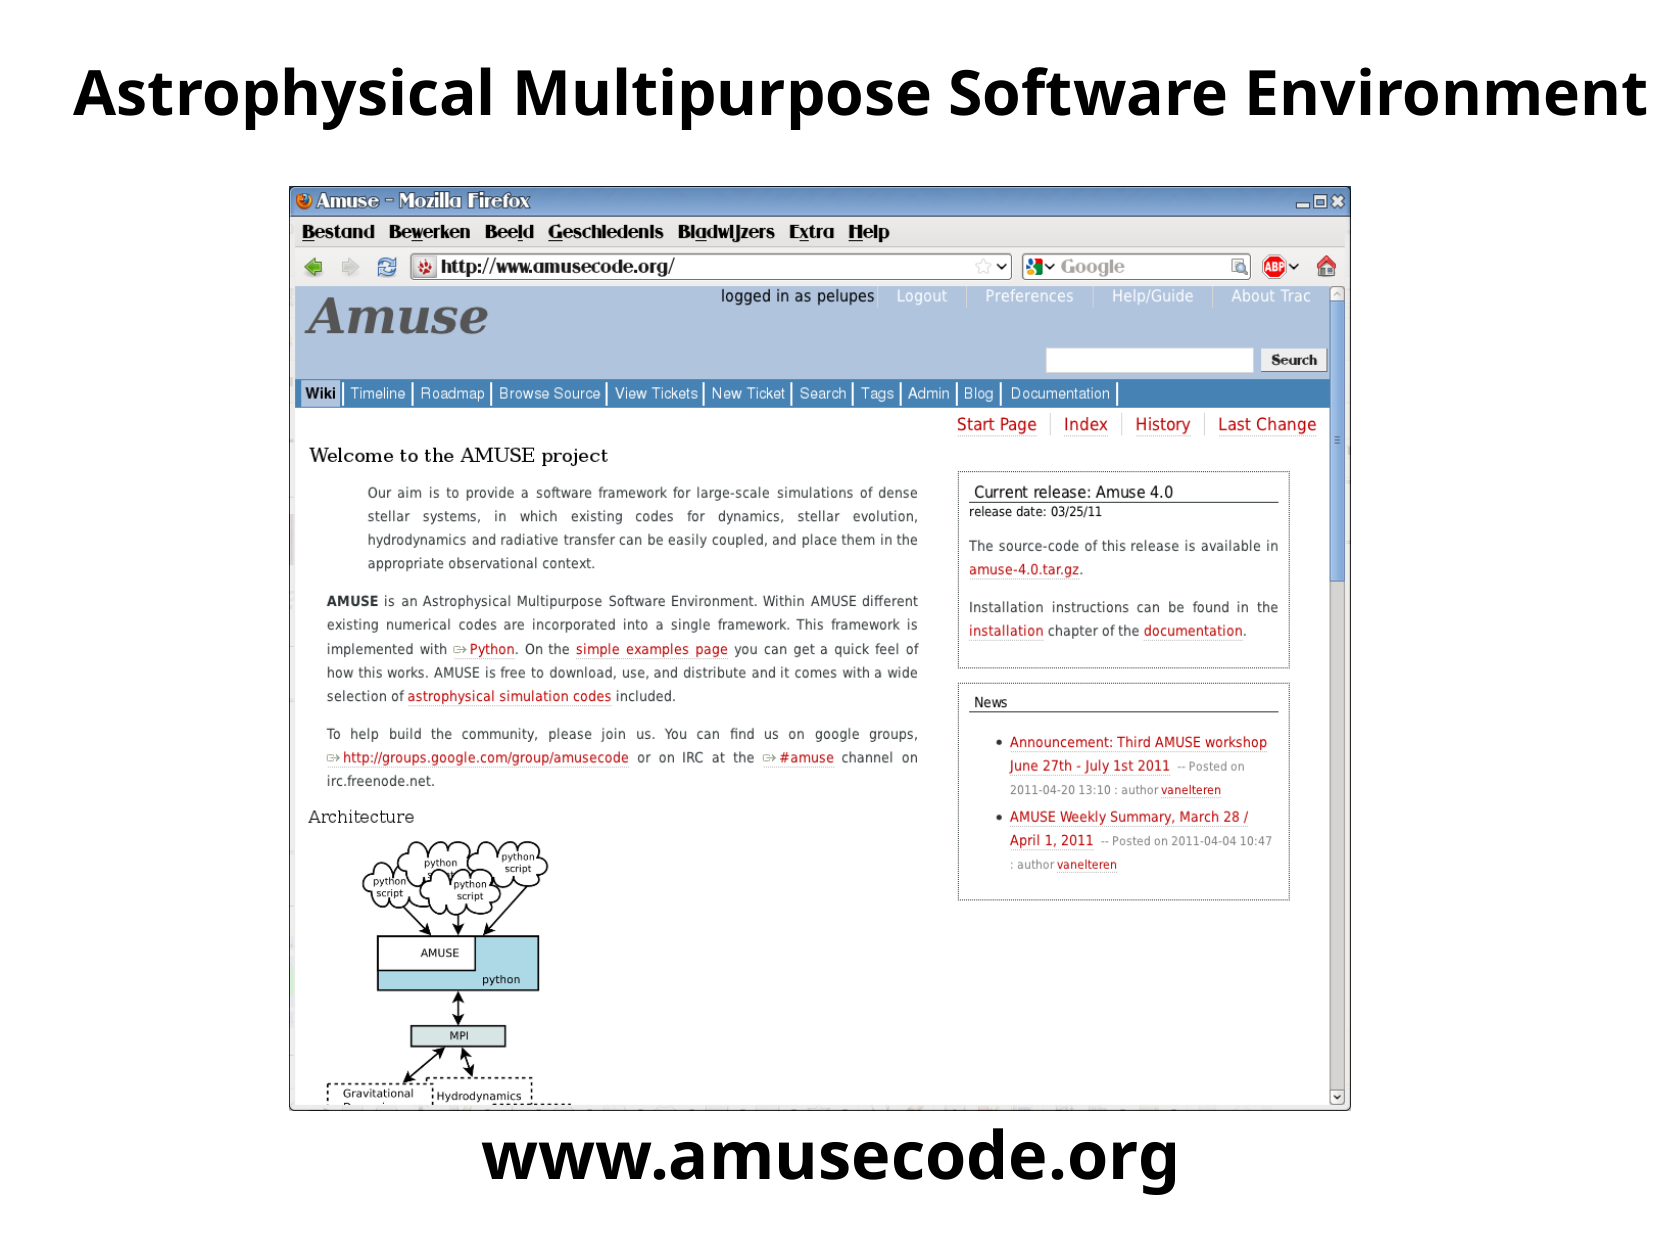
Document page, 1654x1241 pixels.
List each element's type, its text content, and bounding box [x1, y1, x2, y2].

picture [289, 186, 1351, 1111]
text_box Astrophysical Multipurpose Software Environment [59, 41, 1597, 159]
text_box www.amusecode.org [466, 1101, 1165, 1225]
